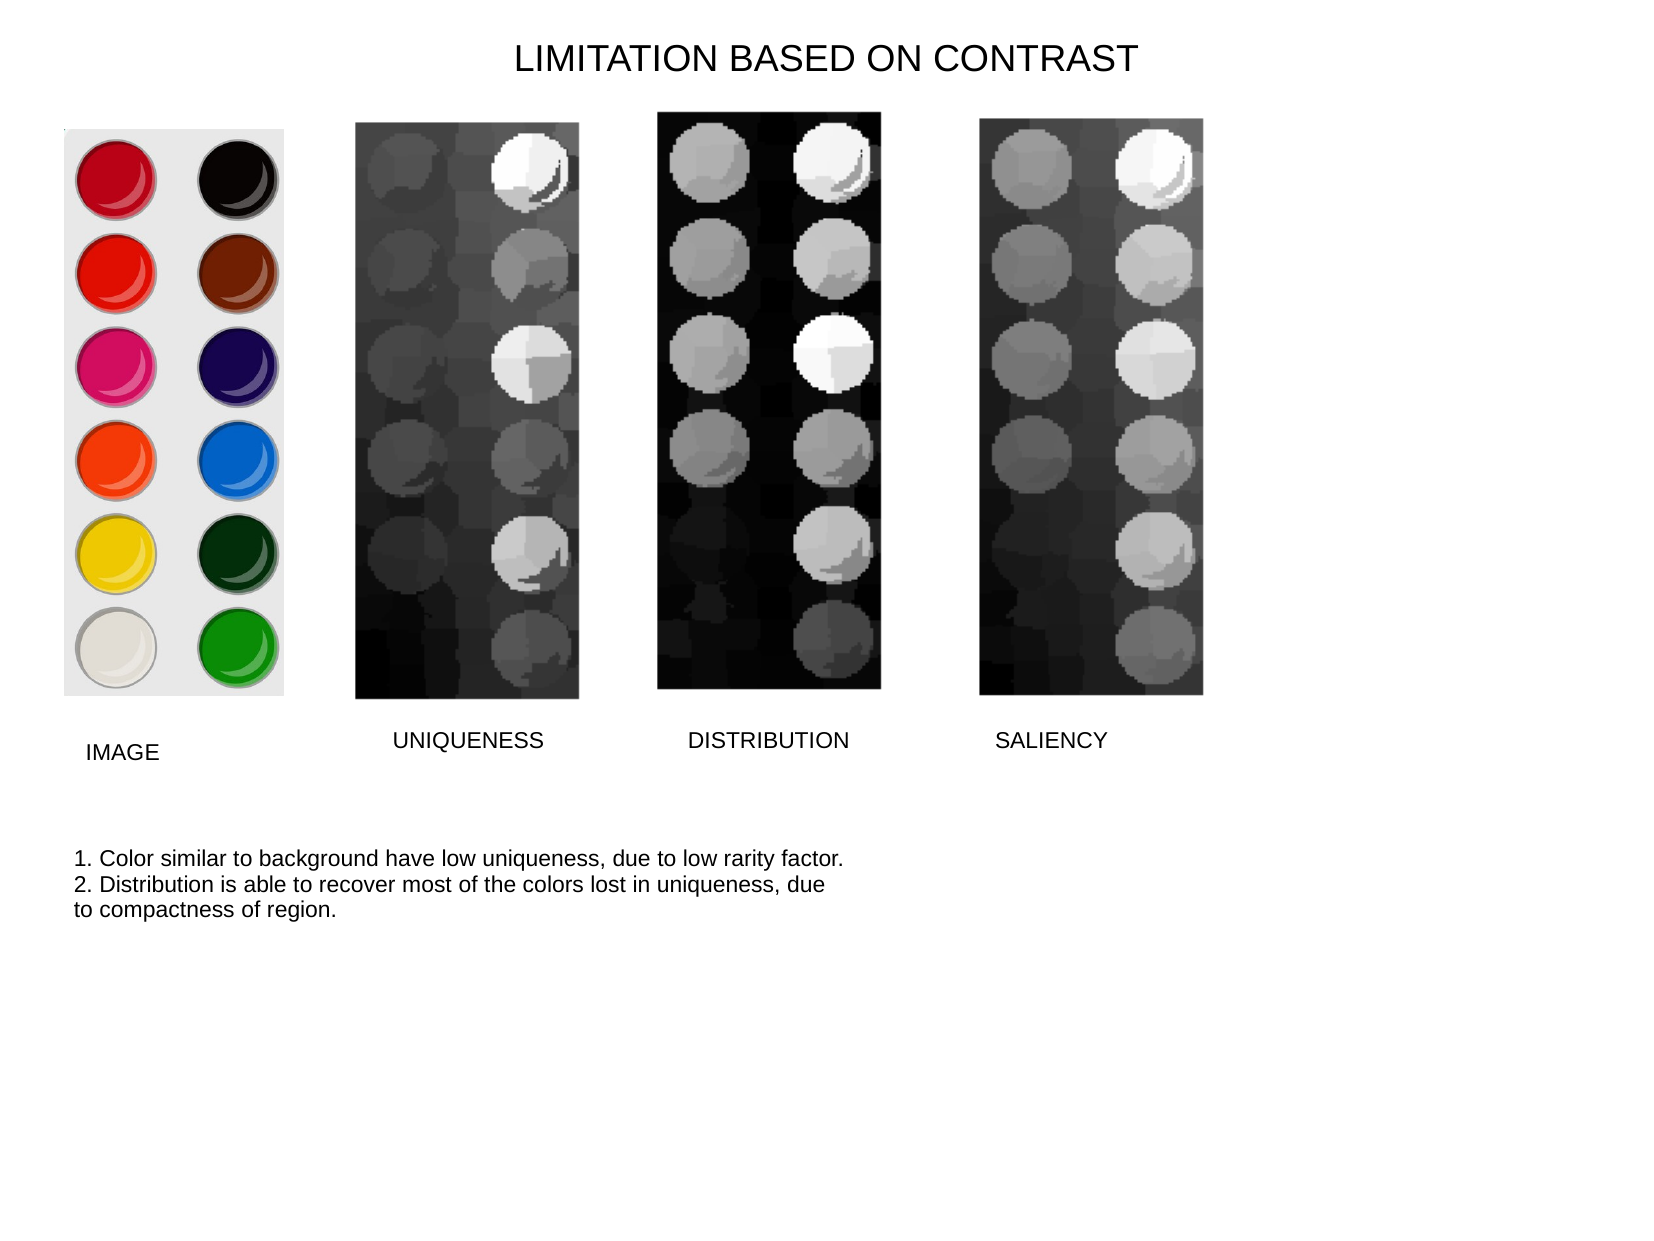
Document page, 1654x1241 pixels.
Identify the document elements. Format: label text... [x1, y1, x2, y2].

text_box 1. Color similar to background have low uniqueness, due to low rarity factor. 2. Distribution is able to recover most of the colors lost in uniqueness, due to compactness of region. [59, 838, 863, 945]
text_box UNIQUENESS [377, 720, 567, 768]
picture [354, 118, 584, 704]
text_box SALIENCY [980, 720, 1170, 768]
picture [64, 129, 284, 697]
picture [656, 106, 886, 691]
text_box IMAGE [70, 732, 260, 780]
title LIMITATION BASED ON CONTRAST [82, 35, 1571, 81]
picture [975, 114, 1205, 697]
text_box DISTRIBUTION [673, 720, 886, 761]
